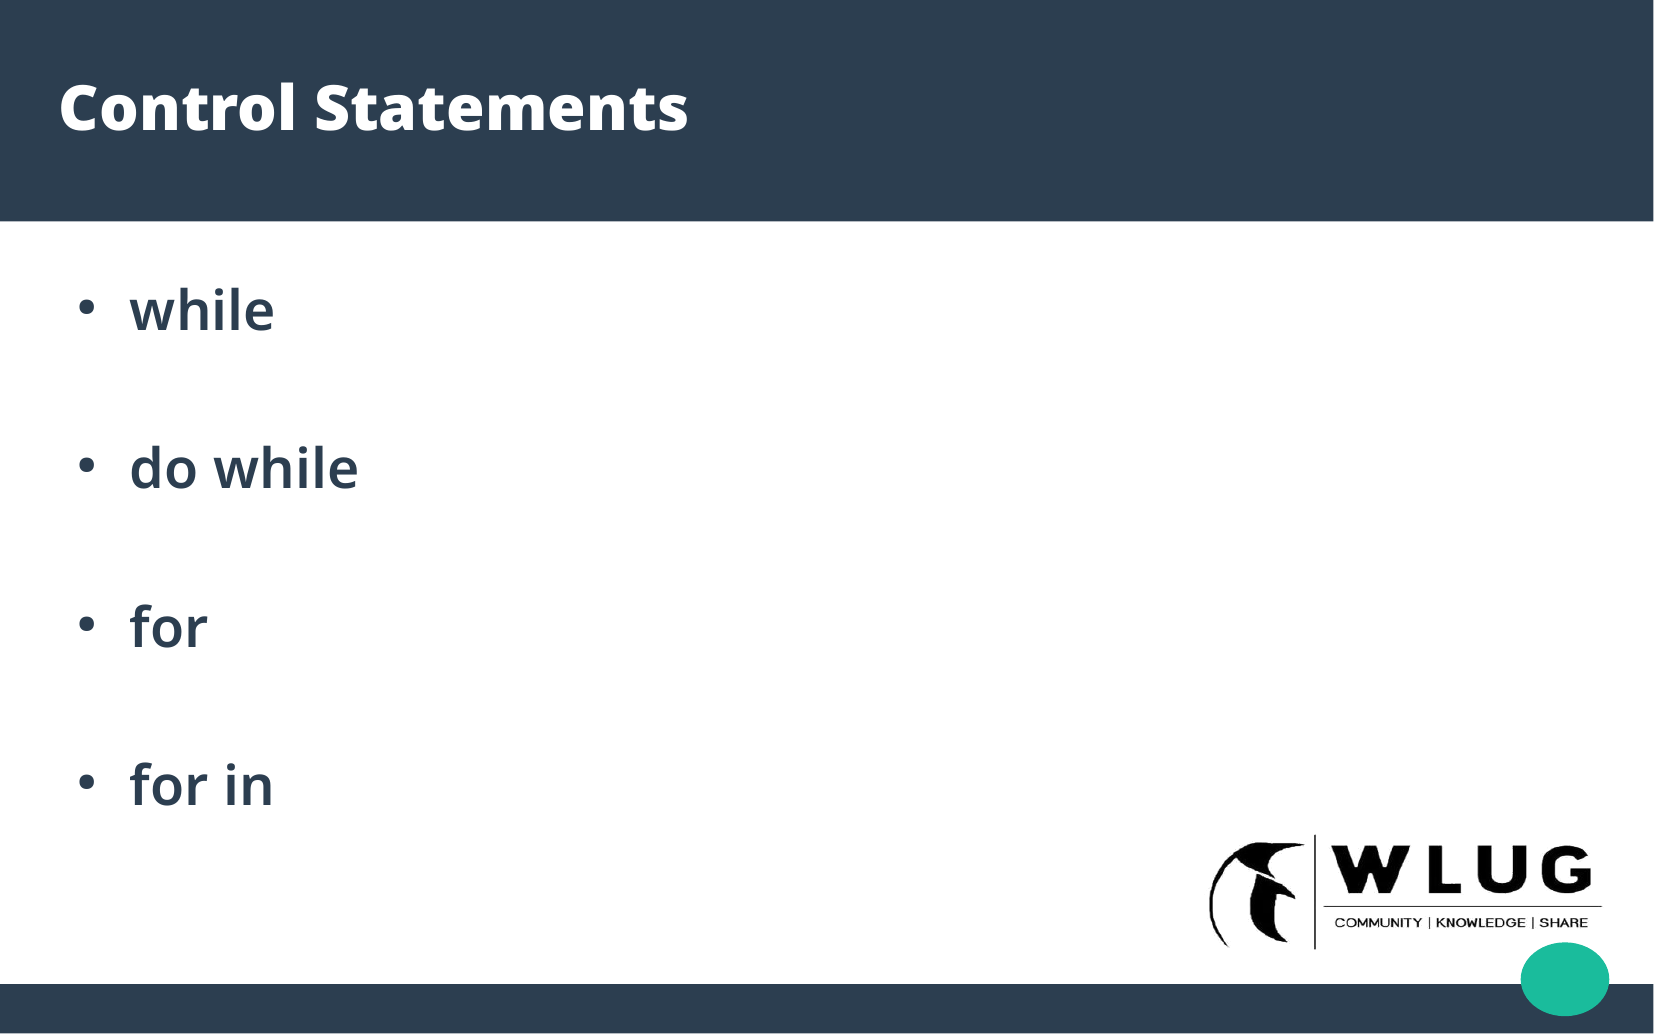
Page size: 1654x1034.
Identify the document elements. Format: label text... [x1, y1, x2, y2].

title Control Statements [59, 41, 1595, 173]
list while do while for for in [59, 270, 1595, 960]
picture [1182, 826, 1616, 955]
